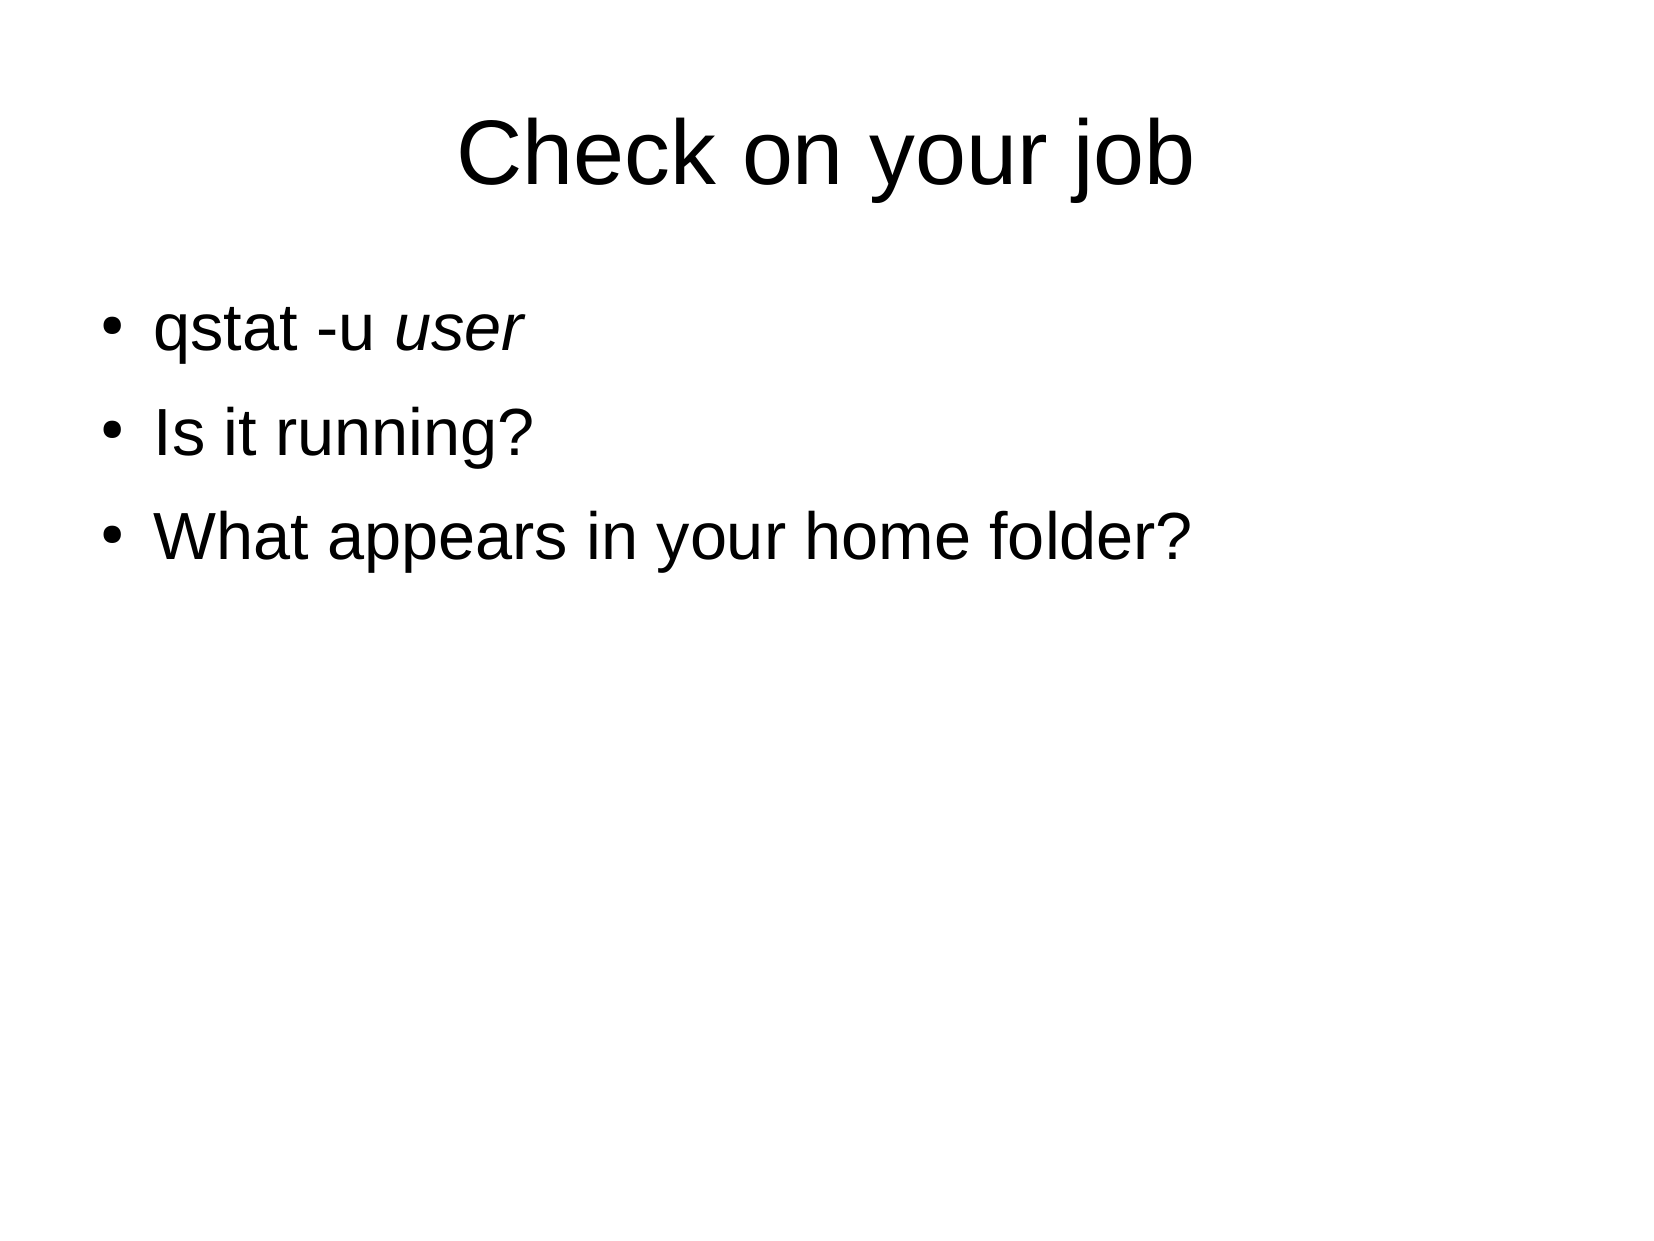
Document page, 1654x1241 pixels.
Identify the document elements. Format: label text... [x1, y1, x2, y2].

list qstat -u user Is it running? What appears in your home folder? [82, 290, 1538, 1010]
title Check on your job [82, 49, 1571, 257]
